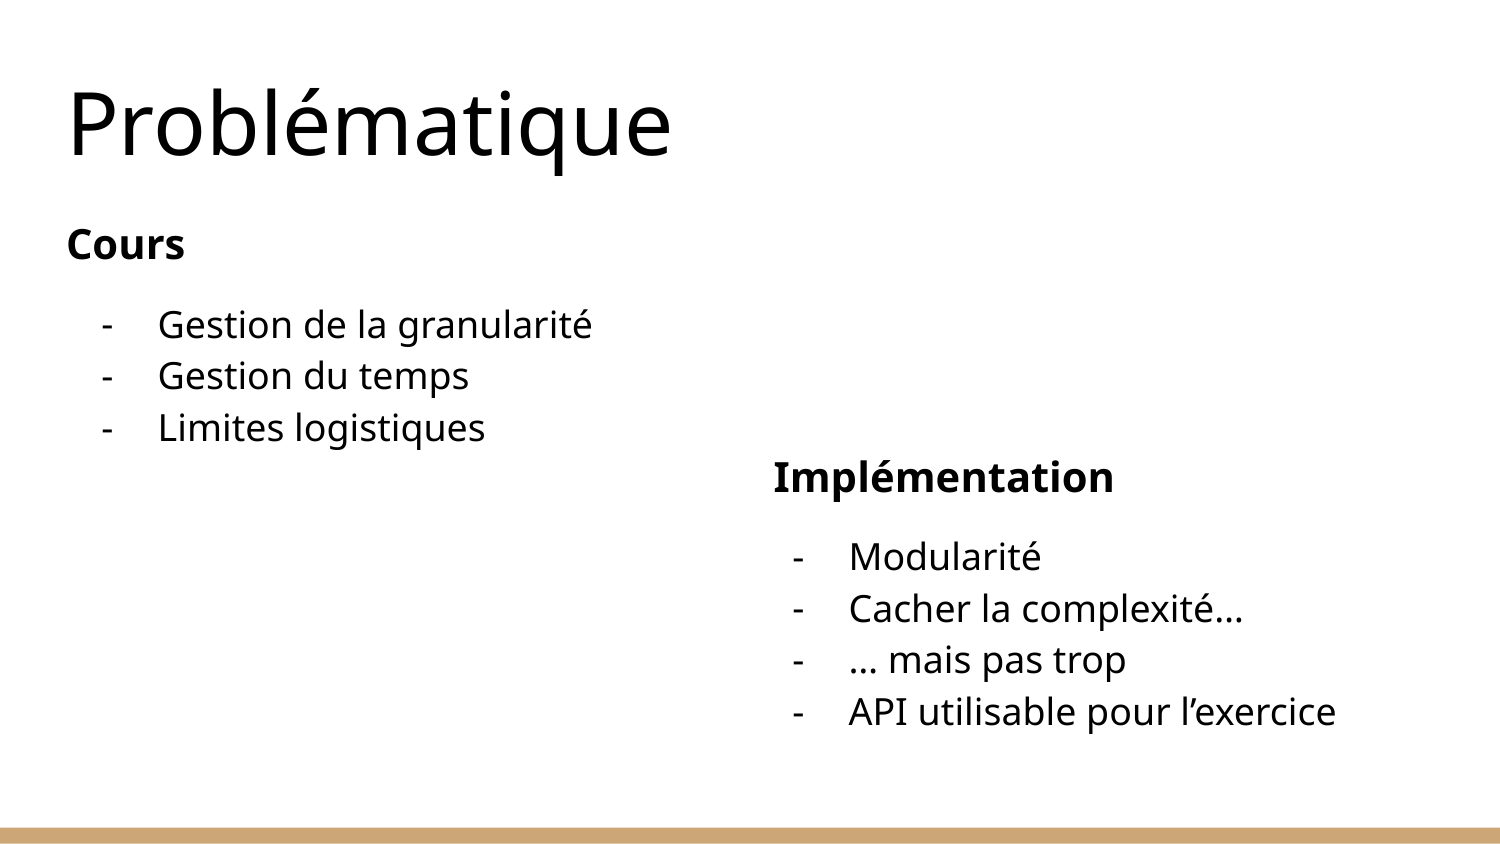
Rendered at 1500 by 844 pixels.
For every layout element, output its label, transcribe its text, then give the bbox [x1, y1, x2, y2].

list Modularité Cacher la complexité… … mais pas trop API utilisable pour l’exercice [758, 511, 1441, 768]
list Gestion de la granularité Gestion du temps Limites logistiques [67, 278, 750, 466]
title Problématique [51, 51, 1449, 189]
text_box Cours [51, 203, 300, 279]
text_box Implémentation [758, 435, 1211, 512]
